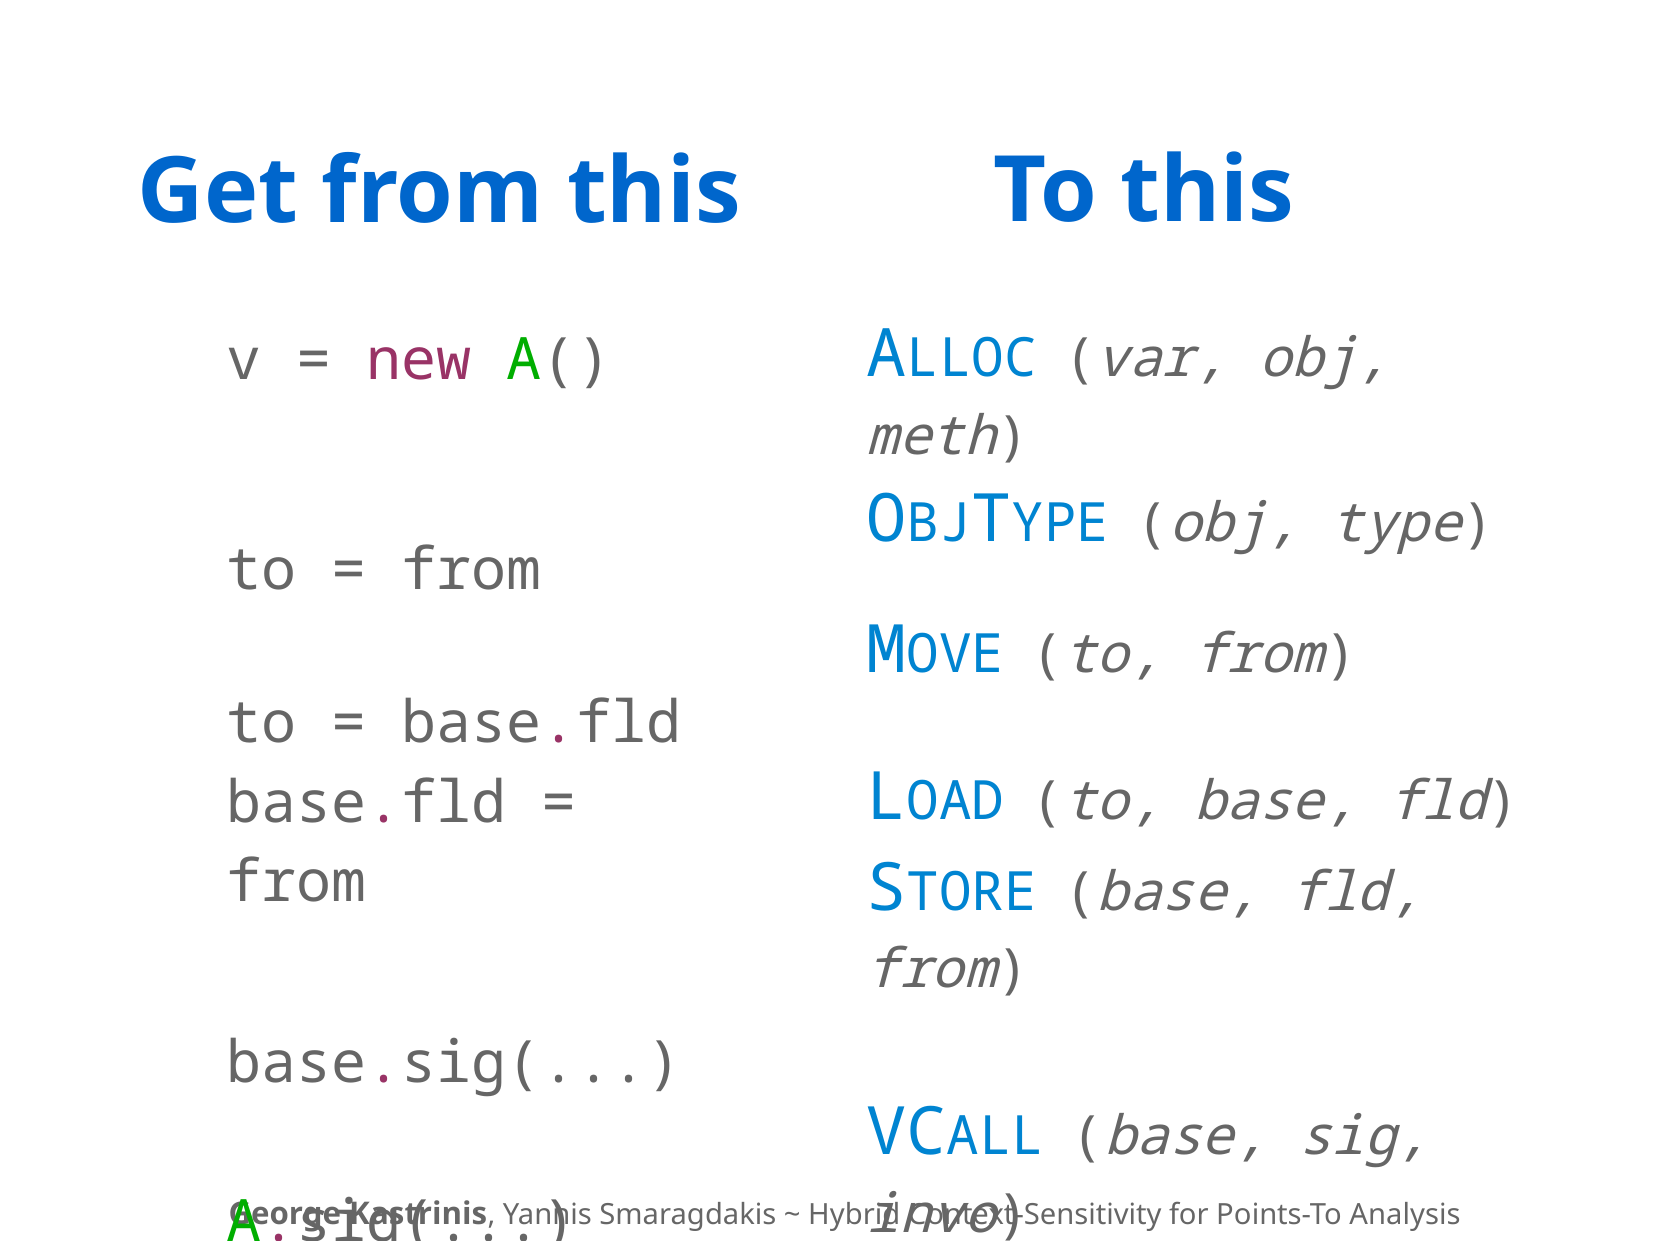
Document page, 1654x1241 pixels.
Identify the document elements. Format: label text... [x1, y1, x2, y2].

text_box ALLOC (var, obj, meth) OBJTYPE (obj, type) MOVE (to, from) LOAD (to, base, fld) STORE (base, fld, from) VCALL (base, sig, invo) SCALL (sig, invo) [852, 298, 1572, 956]
text_box v = new A() to = from to = base.fld base.fld = from base.sig(...) A.sig(...) [211, 309, 739, 958]
text_box Get from this [122, 117, 757, 236]
text_box To this [933, 116, 1355, 234]
